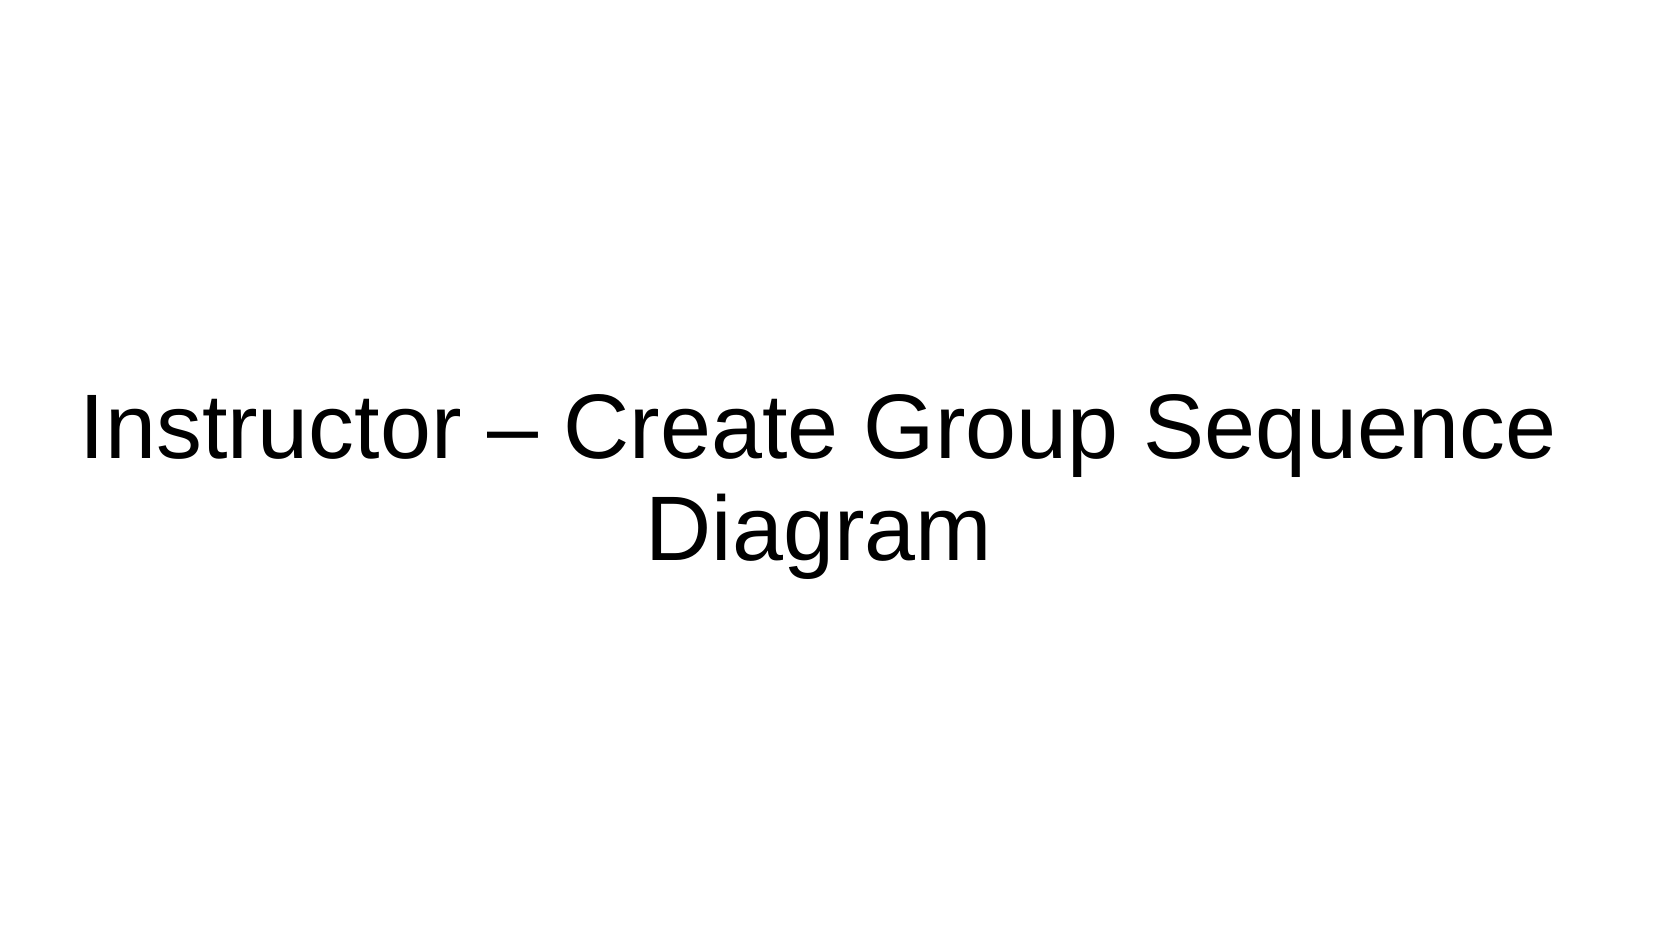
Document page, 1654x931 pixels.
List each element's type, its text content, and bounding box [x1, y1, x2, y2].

title Instructor – Create Group Sequence Diagram [75, 375, 1564, 581]
